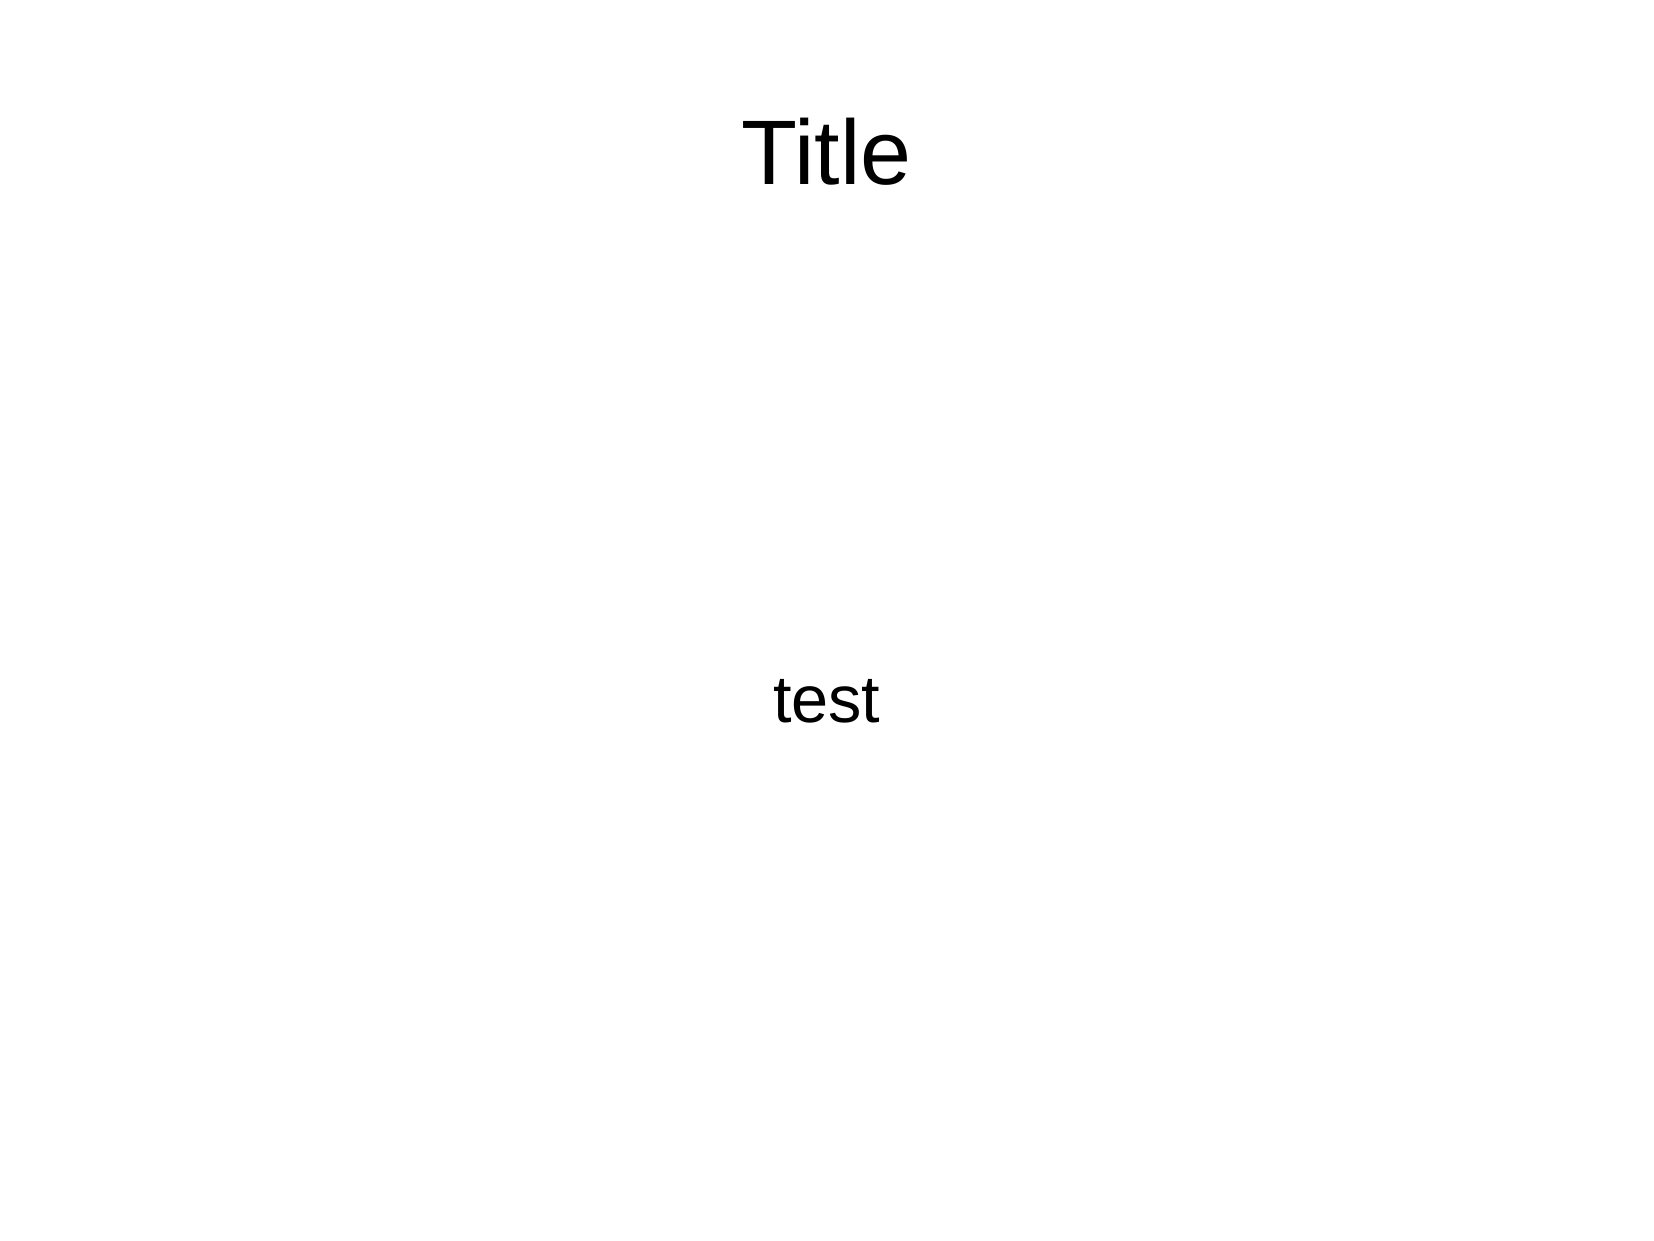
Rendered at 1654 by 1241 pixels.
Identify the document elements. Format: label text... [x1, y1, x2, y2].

subtitle test [82, 290, 1571, 1109]
title Title [82, 49, 1571, 257]
